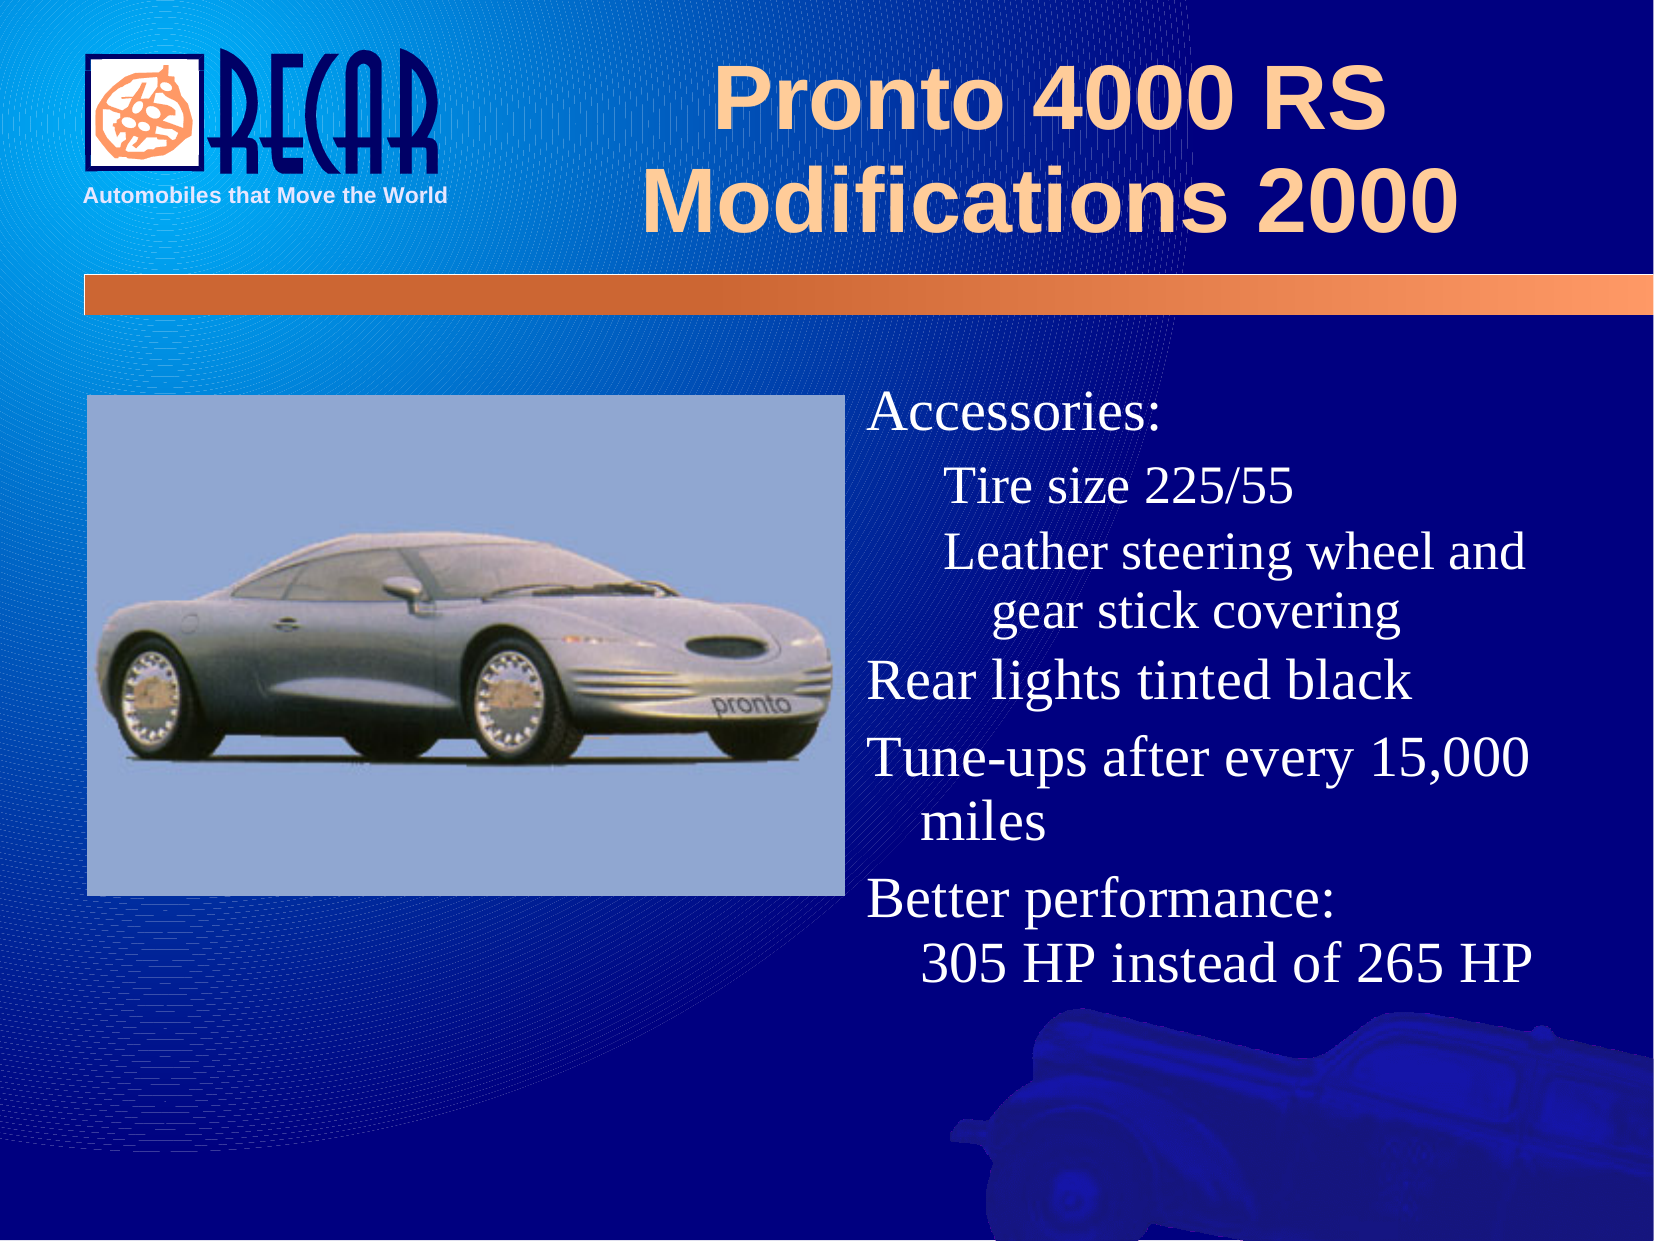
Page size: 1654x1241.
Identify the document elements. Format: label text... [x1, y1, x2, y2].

list Accessories: Tire size 225/55 Leather steering wheel and gear stick covering Rear lights tinted black Tune-ups after every 15,000 miles Better performance: 305 HP instead of 265 HP [849, 378, 1577, 1127]
picture [87, 395, 845, 896]
title Pronto 4000 RS Modifications 2000 [523, 46, 1578, 254]
picture [950, 1004, 1654, 1241]
